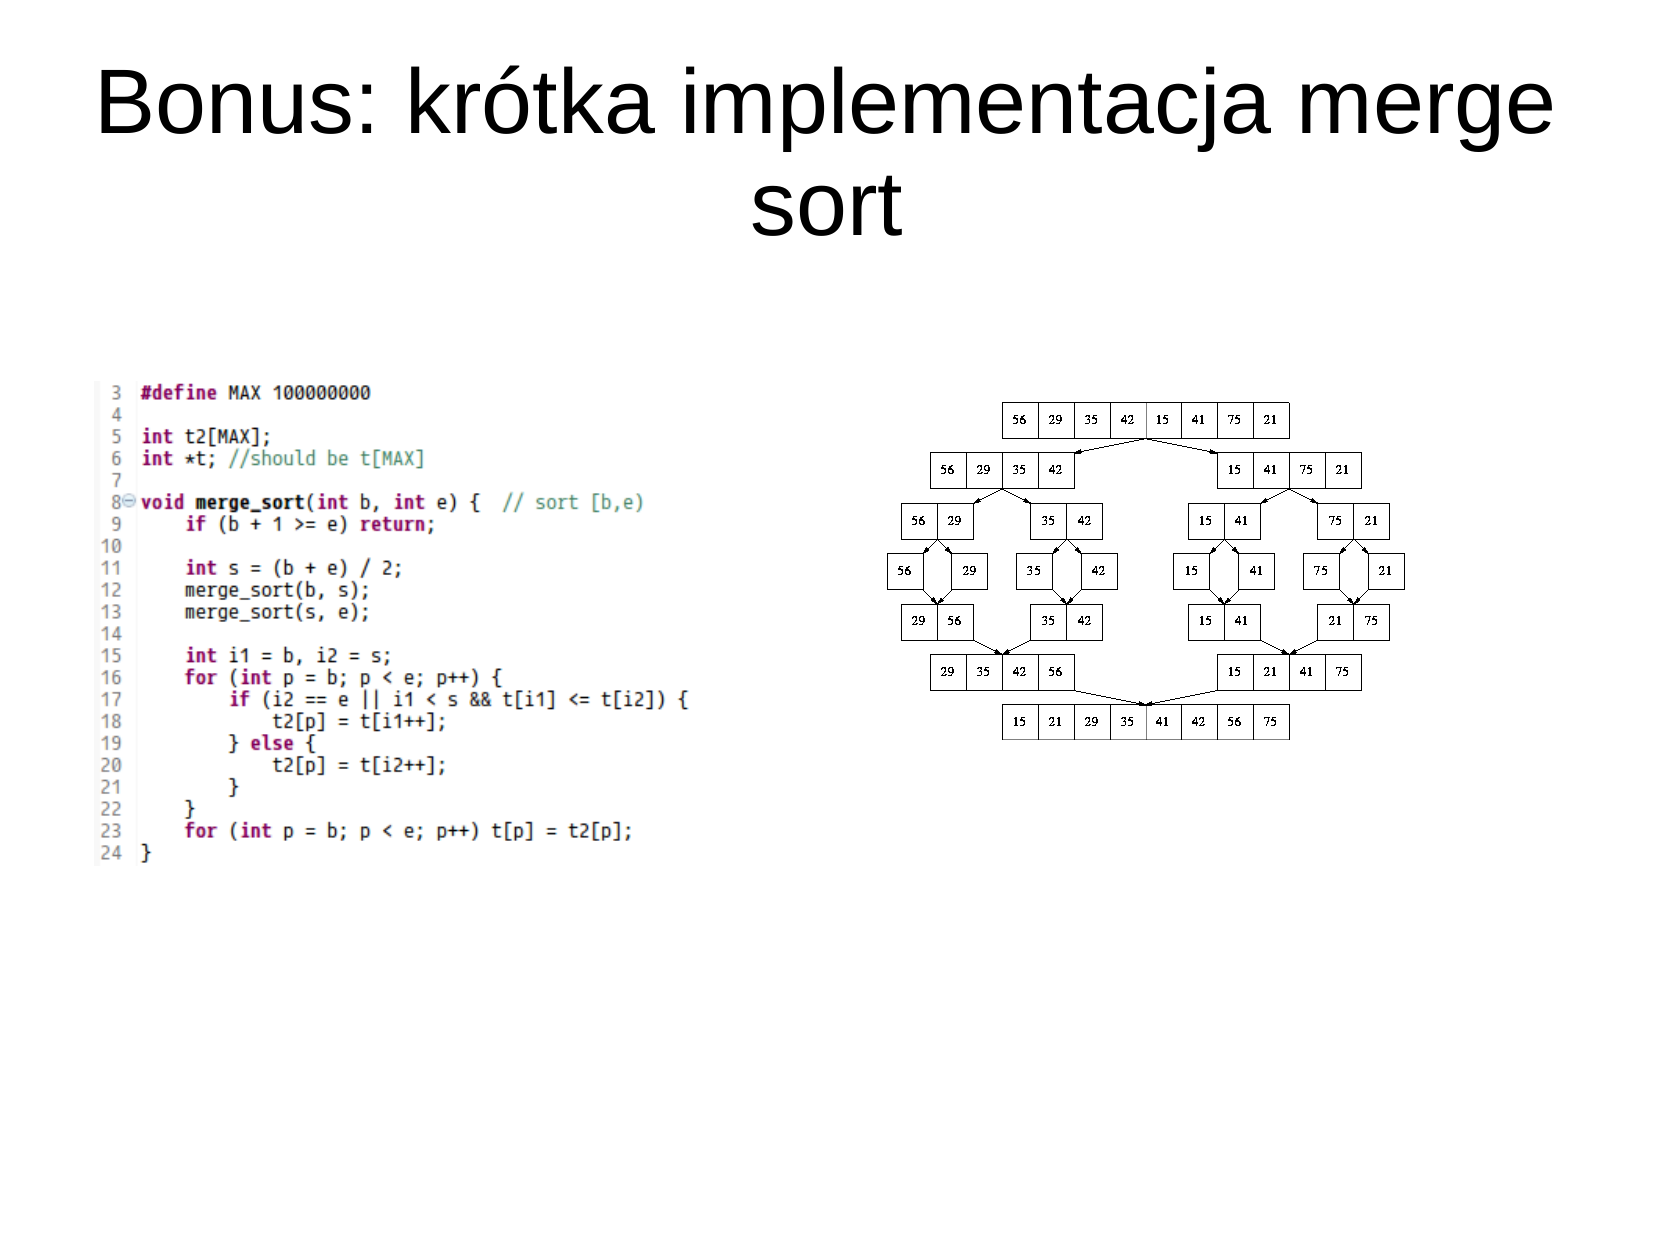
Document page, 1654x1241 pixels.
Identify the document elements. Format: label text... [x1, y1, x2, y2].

picture [887, 401, 1406, 740]
title Bonus: krótka implementacja merge sort [82, 49, 1571, 257]
picture [94, 381, 720, 866]
